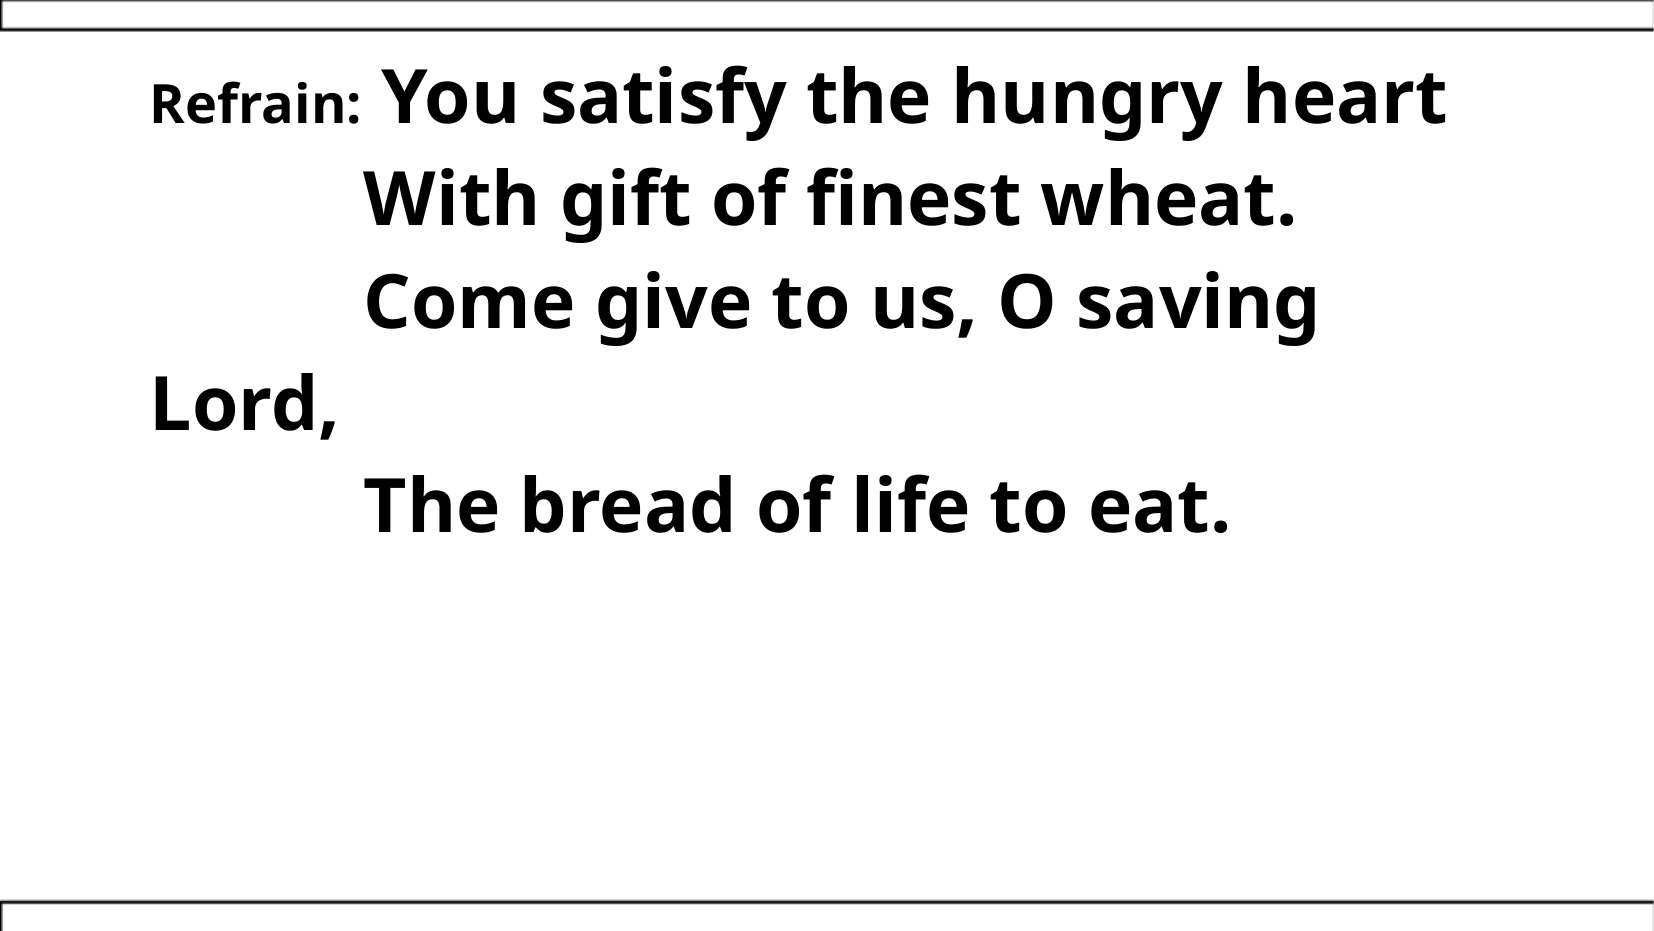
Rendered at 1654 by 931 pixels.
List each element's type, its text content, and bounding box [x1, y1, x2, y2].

picture [0, 0, 1654, 931]
text_box Refrain: You satisfy the hungry heart With gift of finest wheat. Come give to us, O saving Lord, The bread of life to eat. [135, 35, 1516, 451]
